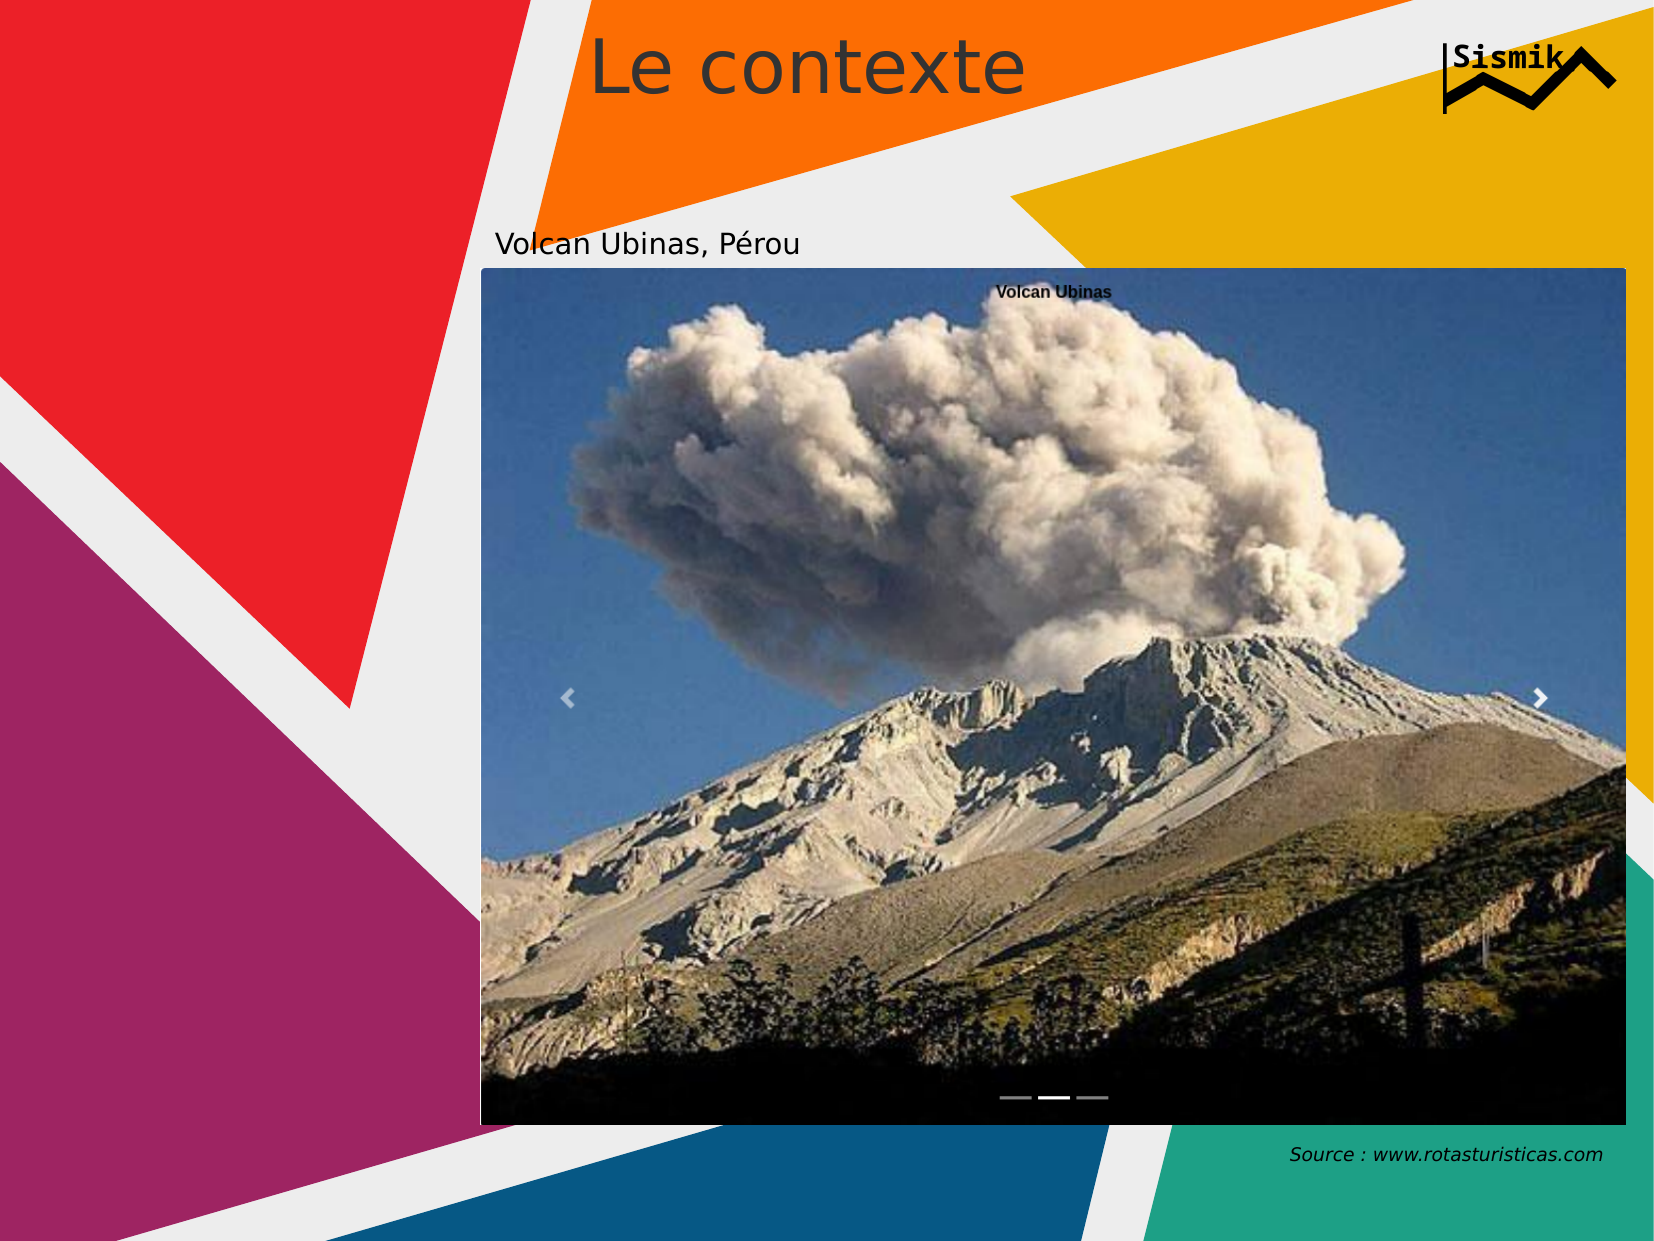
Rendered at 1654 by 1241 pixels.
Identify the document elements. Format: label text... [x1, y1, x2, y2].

picture [480, 268, 1626, 1126]
title Le contexte [450, 0, 1167, 136]
picture [1443, 39, 1624, 114]
text_box Source : www.rotasturisticas.com [1275, 1136, 1621, 1186]
text_box Sismik [1437, 26, 1589, 81]
text_box Volcan Ubinas, Pérou [480, 219, 826, 269]
